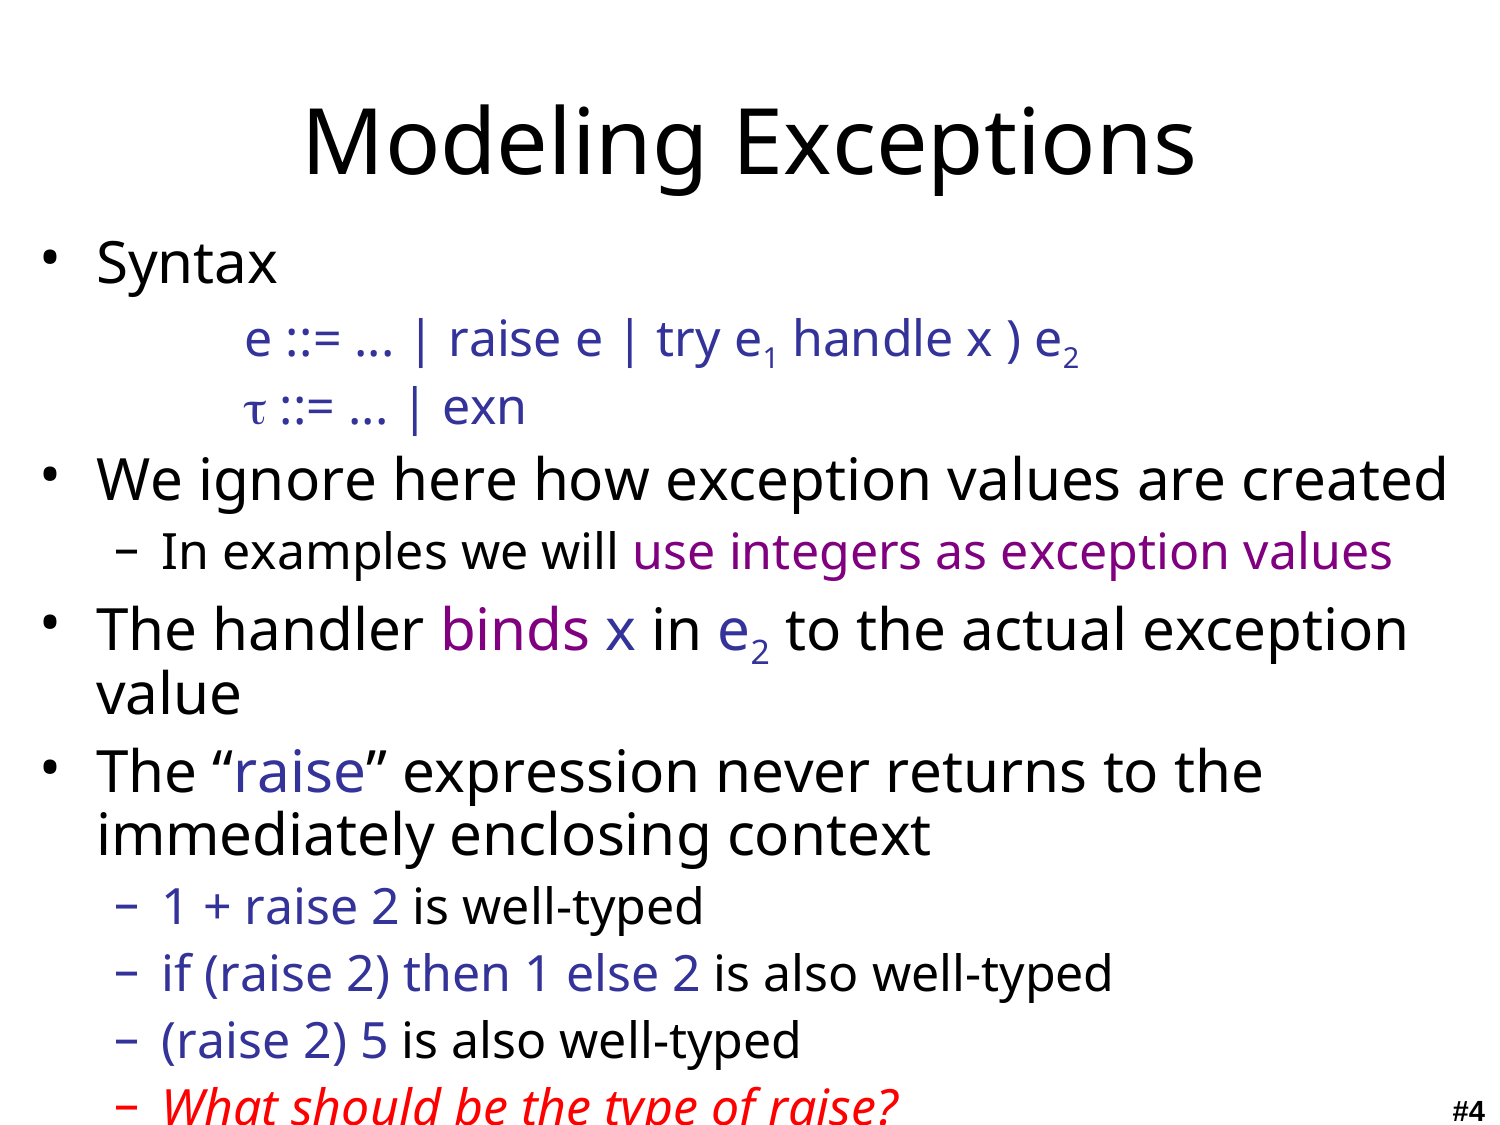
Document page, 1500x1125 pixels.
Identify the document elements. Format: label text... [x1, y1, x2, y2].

list Syntax e ::= ... | raise e | try e1 handle x ) e2  ::= ... | exn We ignore here how exception values are created In examples we will use integers as exception values The handler binds x in e2 to the actual exception value The “raise” expression never returns to the immediately enclosing context 1 + raise 2 is well-typed if (raise 2) then 1 else 2 is also well-typed (raise 2) 5 is also well-typed What should be the type of raise? [24, 224, 1476, 1063]
title Modeling Exceptions [24, 45, 1476, 224]
